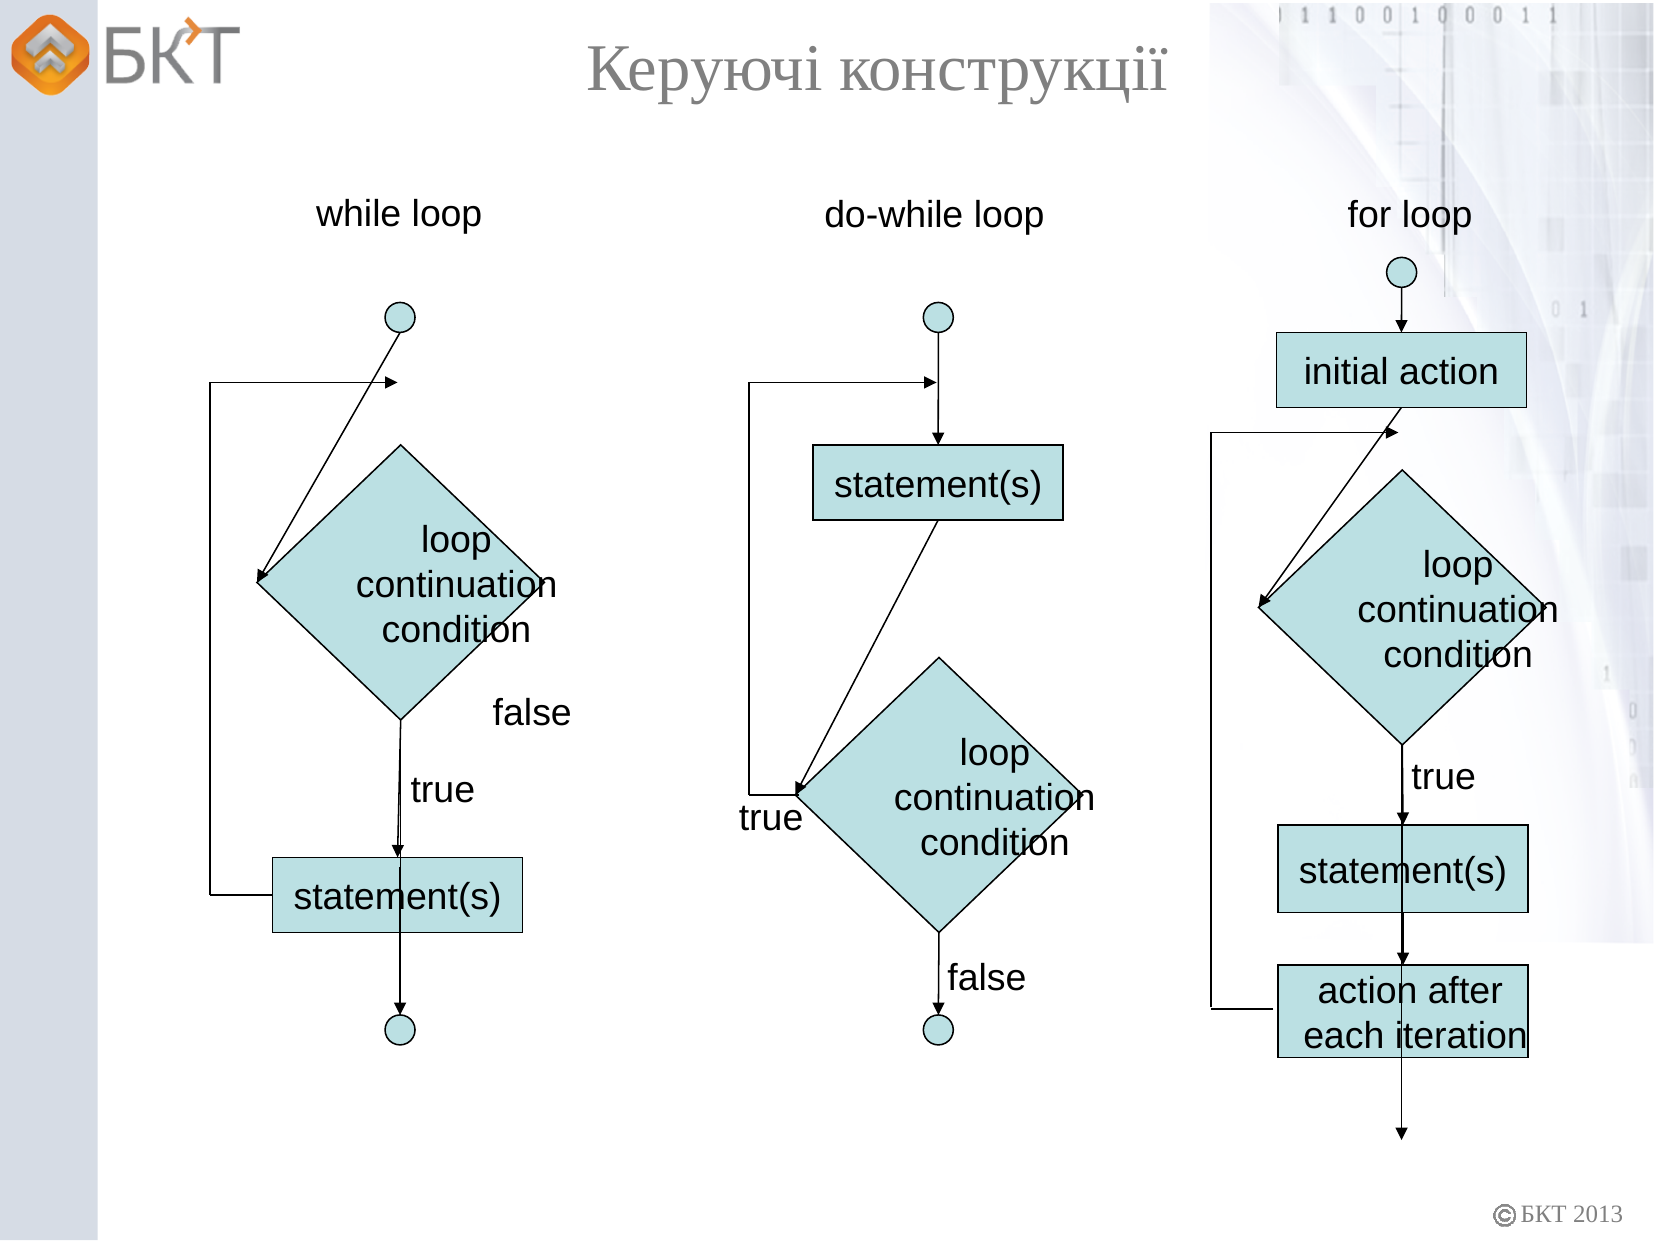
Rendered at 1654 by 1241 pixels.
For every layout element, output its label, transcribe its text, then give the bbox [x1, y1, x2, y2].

text_box Керуючі конструкції [270, 30, 1486, 119]
text_box [1386, 257, 1417, 288]
text_box statement(s) [401, 857, 523, 933]
text_box [385, 1015, 416, 1045]
text_box statement(s) [1278, 824, 1401, 913]
text_box statement(s) [813, 444, 1064, 520]
text_box loop continuation condition [806, 657, 1078, 932]
text_box true [1396, 744, 1401, 806]
text_box false [940, 945, 1042, 1007]
picture [1493, 1199, 1500, 1231]
text_box loop continuation condition [1259, 469, 1541, 744]
text_box [385, 302, 416, 333]
text_box initial action [1276, 332, 1527, 408]
text_box [0, 0, 98, 1241]
text_box while loop [301, 181, 498, 243]
picture [4, 9, 250, 97]
picture [1095, 3, 1654, 1129]
text_box action after each iteration [1278, 964, 1401, 1058]
text_box [923, 1015, 954, 1045]
text_box statement(s) [272, 857, 400, 933]
text_box false [932, 945, 938, 1002]
text_box statement(s) [1403, 824, 1528, 913]
text_box true [1404, 744, 1491, 806]
text_box [923, 302, 954, 333]
text_box action after each iteration [1402, 964, 1528, 1058]
text_box false [477, 680, 587, 741]
text_box loop continuation condition [257, 444, 539, 719]
text_box for loop [1332, 182, 1488, 243]
text_box true [395, 757, 491, 818]
text_box true [750, 784, 795, 794]
text_box true [723, 784, 819, 846]
picture [1496, 650, 1507, 665]
text_box do-while loop [809, 182, 1060, 243]
text_box БКТ 2013 [1500, 1195, 1651, 1241]
